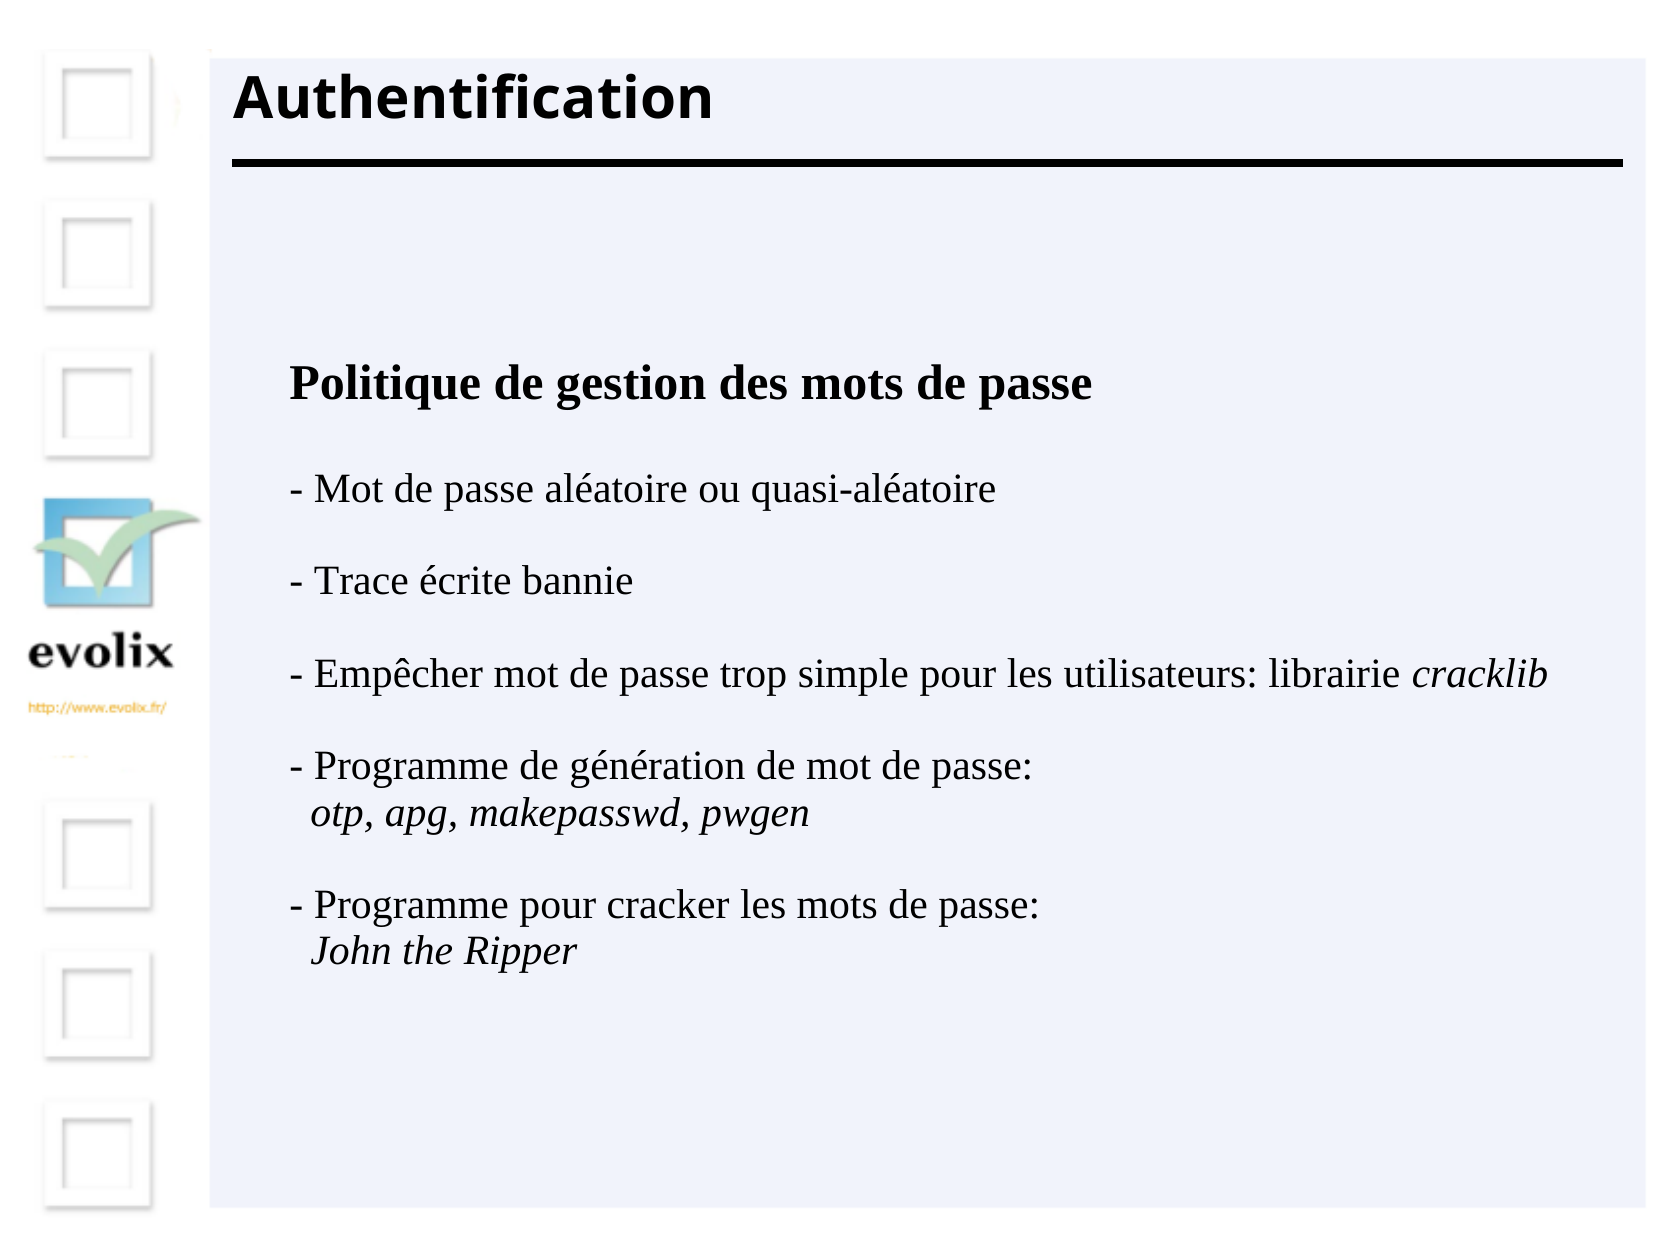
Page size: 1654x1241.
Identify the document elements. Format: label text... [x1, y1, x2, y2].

title Authentification [233, 0, 1448, 211]
text_box Politique de gestion des mots de passe - Mot de passe aléatoire ou quasi-aléatoire - Trace écrite bannie - Empêcher mot de passe trop simple pour les utilisateurs: librairie cracklib - Programme de génération de mot de passe: otp, apg, makepasswd, pwgen - Programme pour cracker les mots de passe: John the Ripper [289, 224, 1575, 1104]
picture [0, 49, 1654, 1218]
